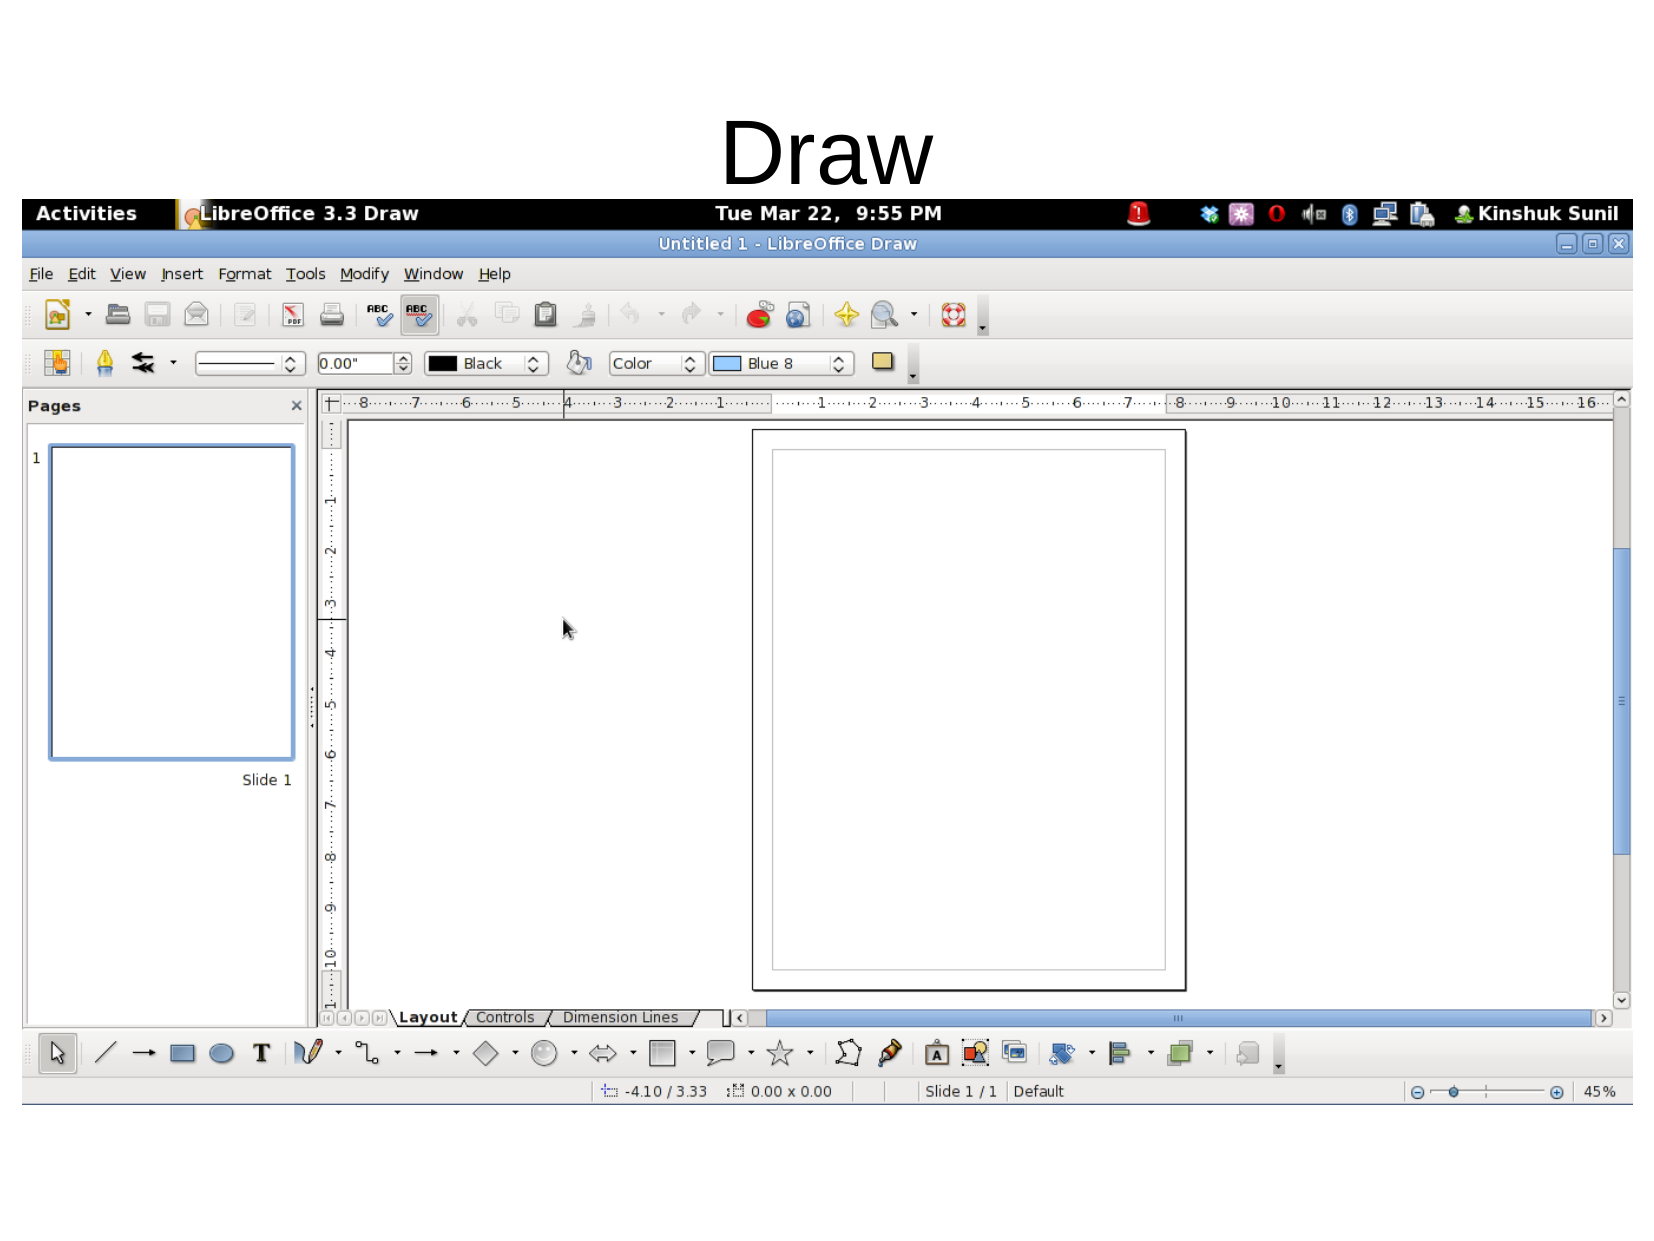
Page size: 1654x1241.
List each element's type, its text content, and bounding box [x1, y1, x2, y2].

picture [22, 199, 1633, 1105]
title Draw [82, 49, 1571, 199]
